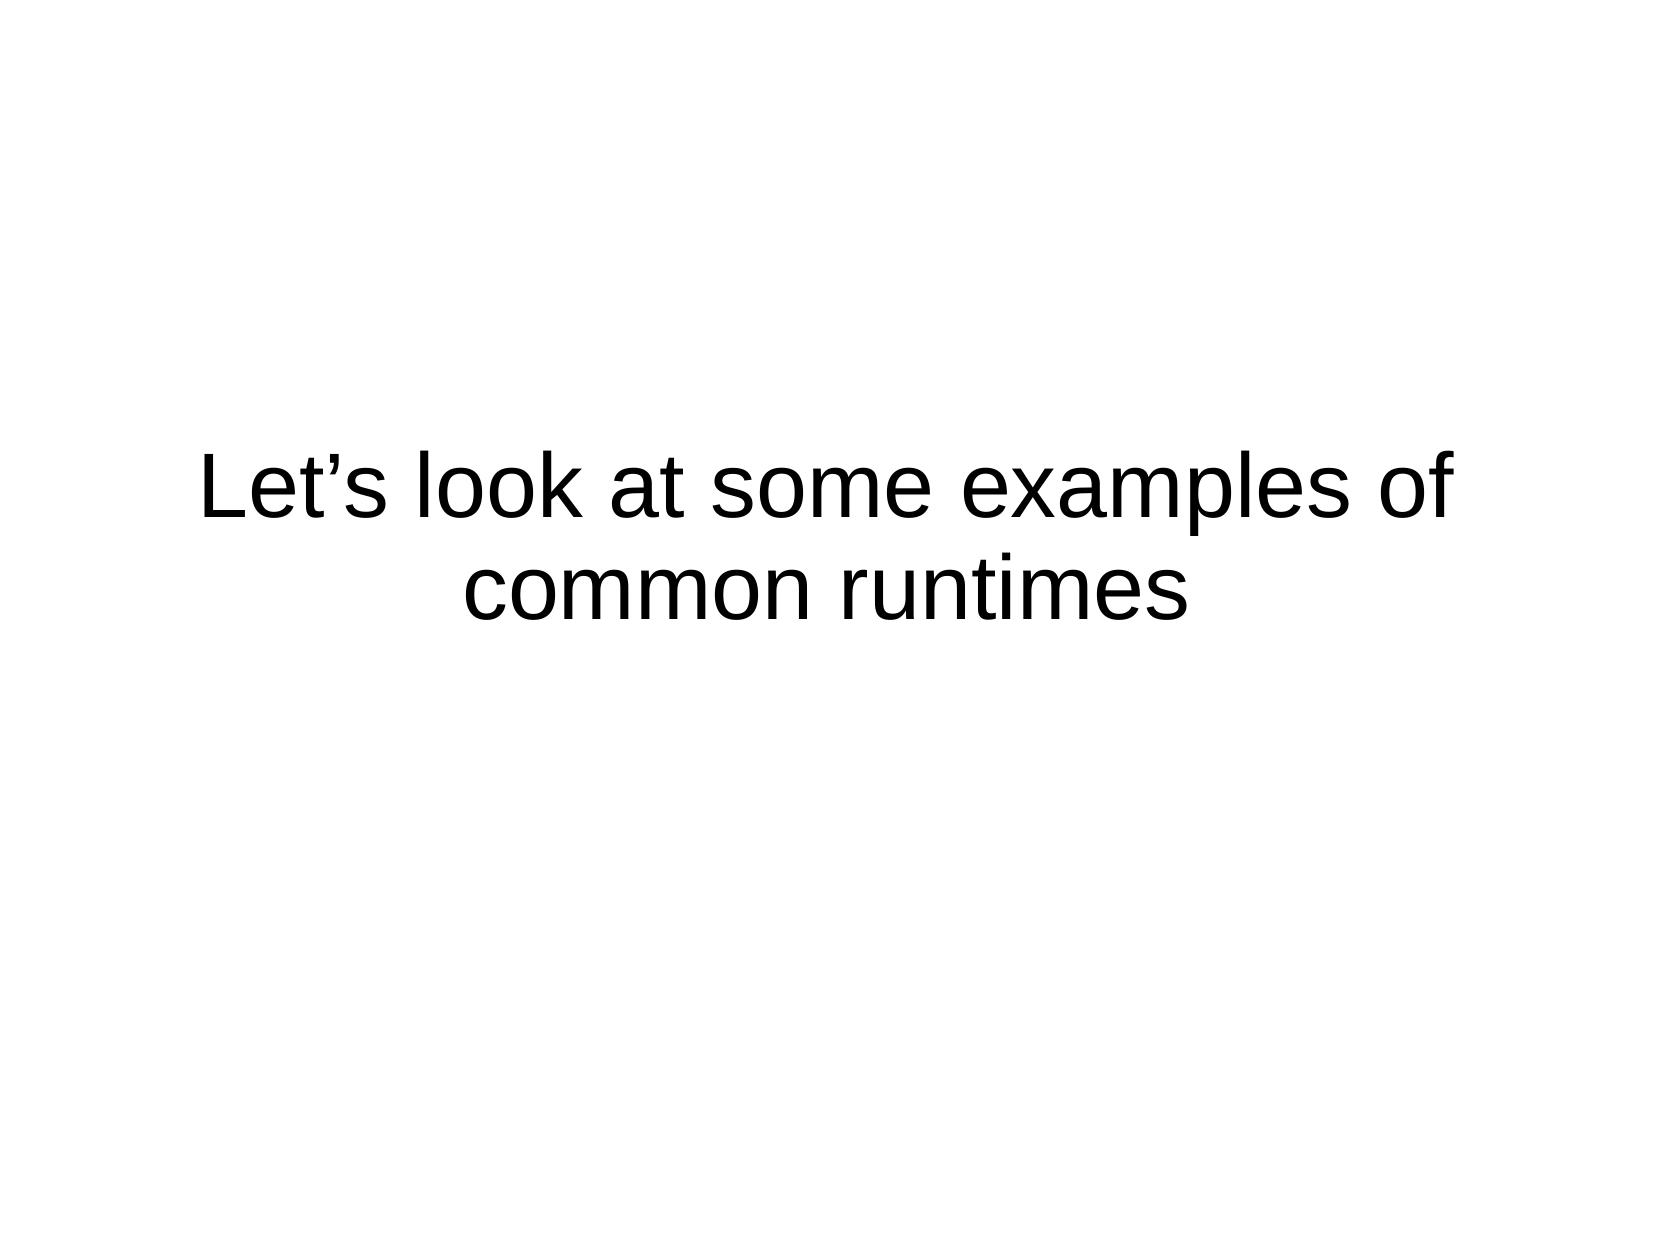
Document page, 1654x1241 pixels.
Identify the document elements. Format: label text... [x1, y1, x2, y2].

title Let’s look at some examples of common runtimes [82, 433, 1571, 641]
